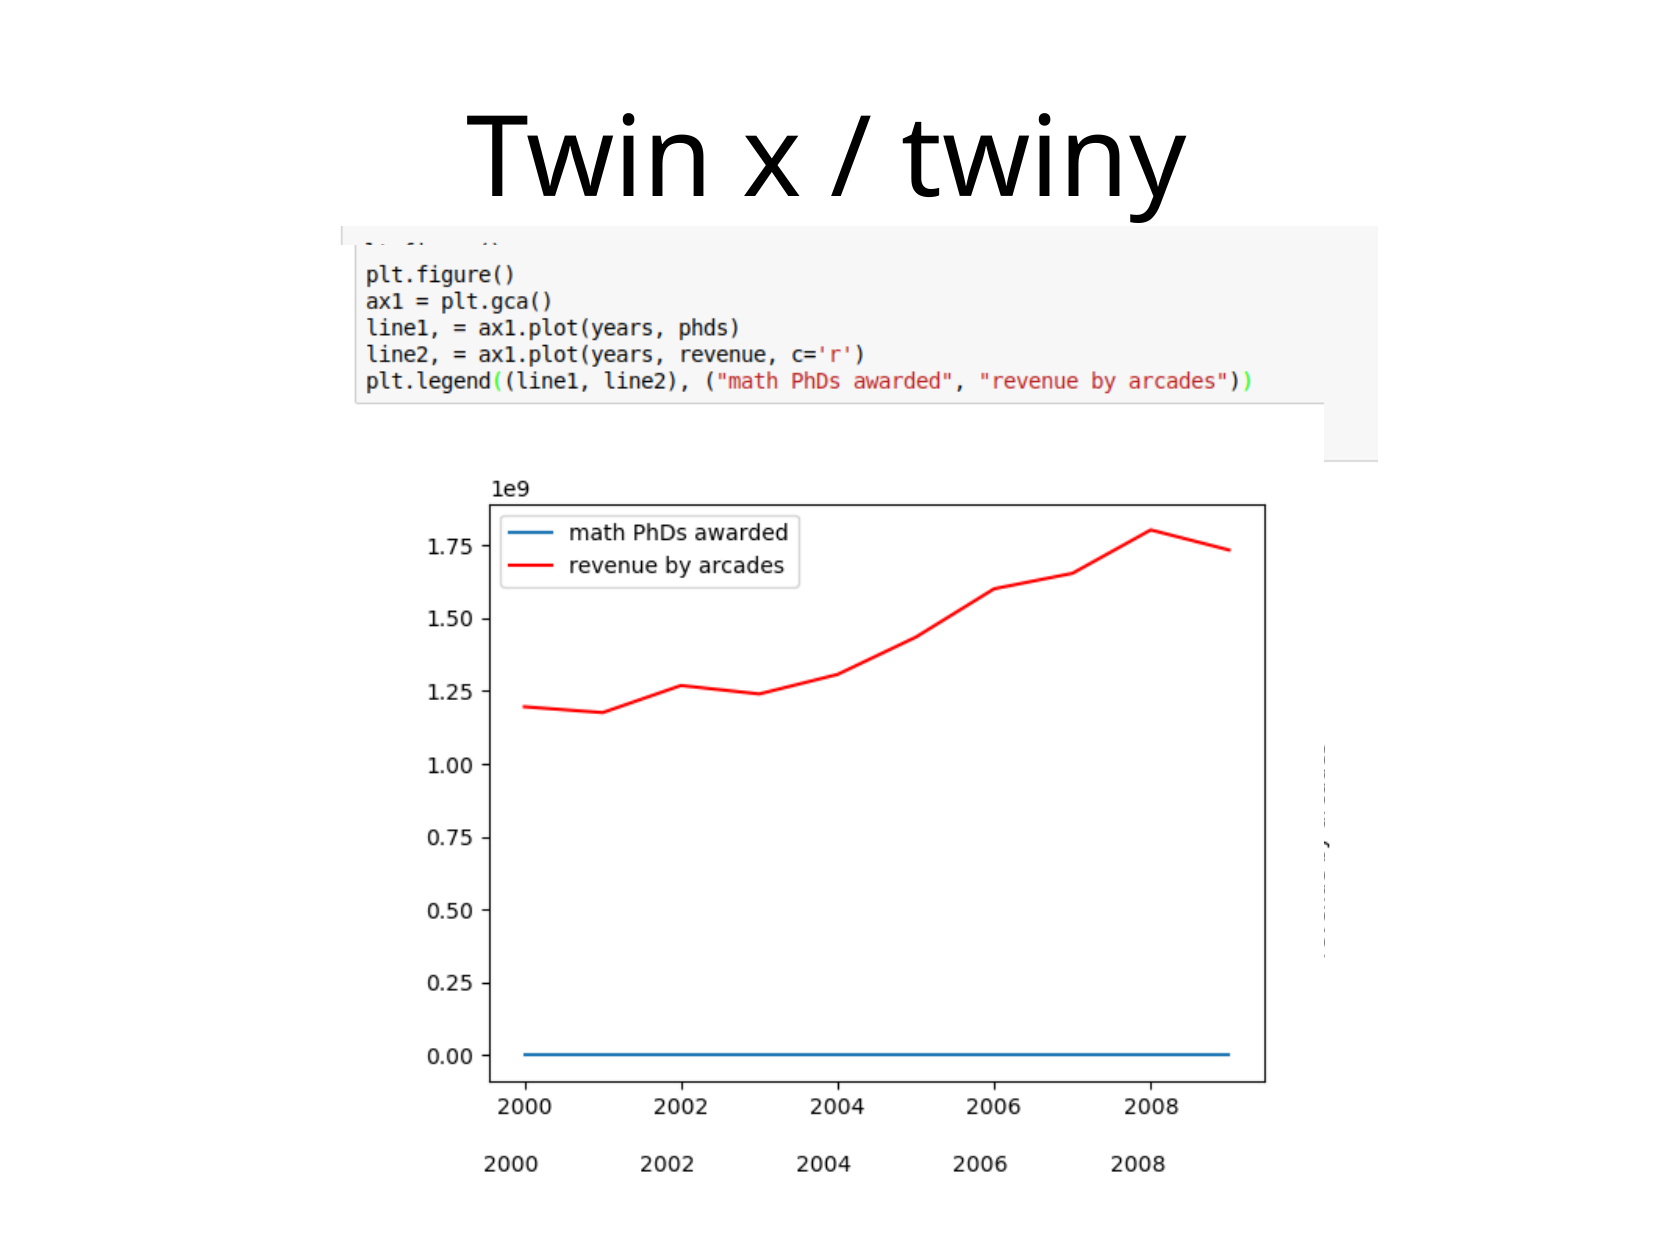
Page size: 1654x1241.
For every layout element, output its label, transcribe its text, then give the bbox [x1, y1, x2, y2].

picture [285, 226, 1378, 1201]
title Twin x / twiny [82, 49, 1571, 257]
